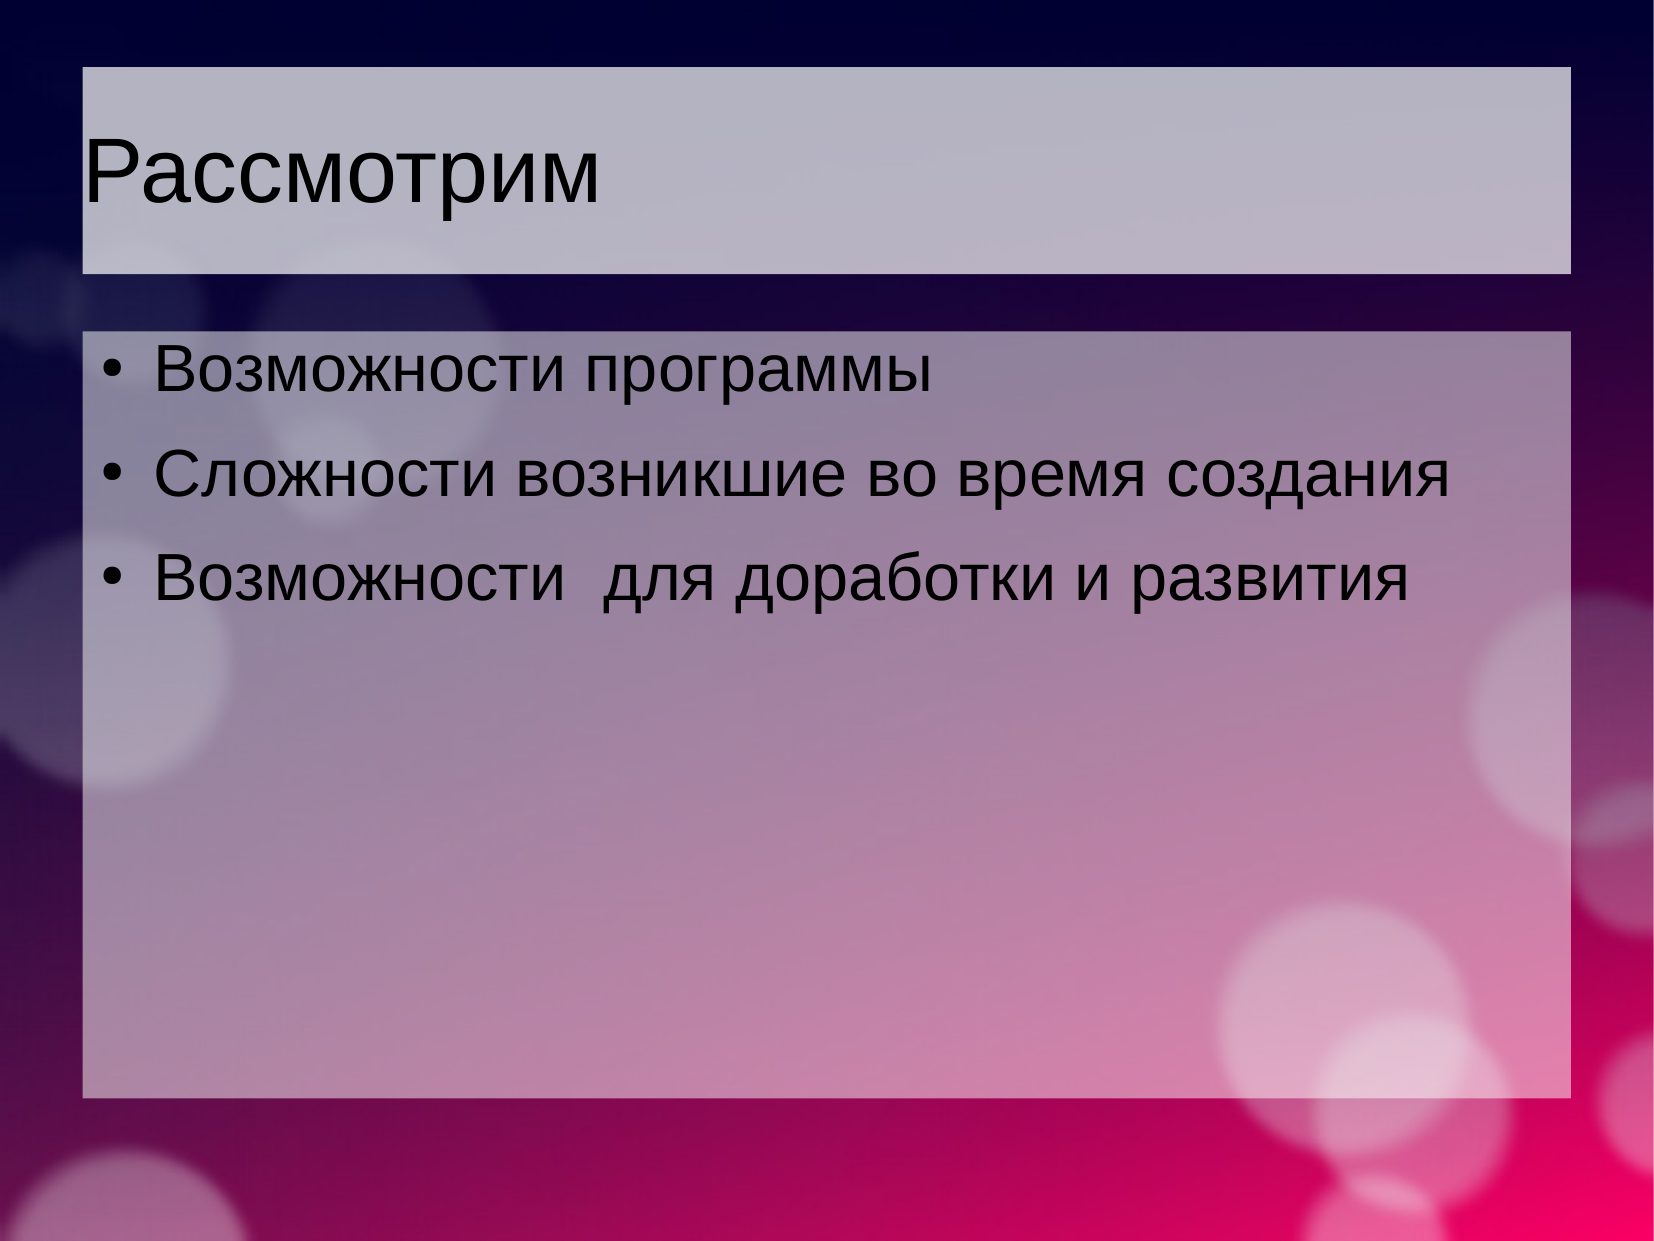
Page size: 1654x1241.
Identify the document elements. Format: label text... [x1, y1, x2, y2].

picture [0, 0, 1654, 1241]
list Возможности программы Сложности возникшие во время создания Возможности для доработки и развития [82, 331, 1571, 1099]
title Рассмотрим [82, 67, 1571, 275]
